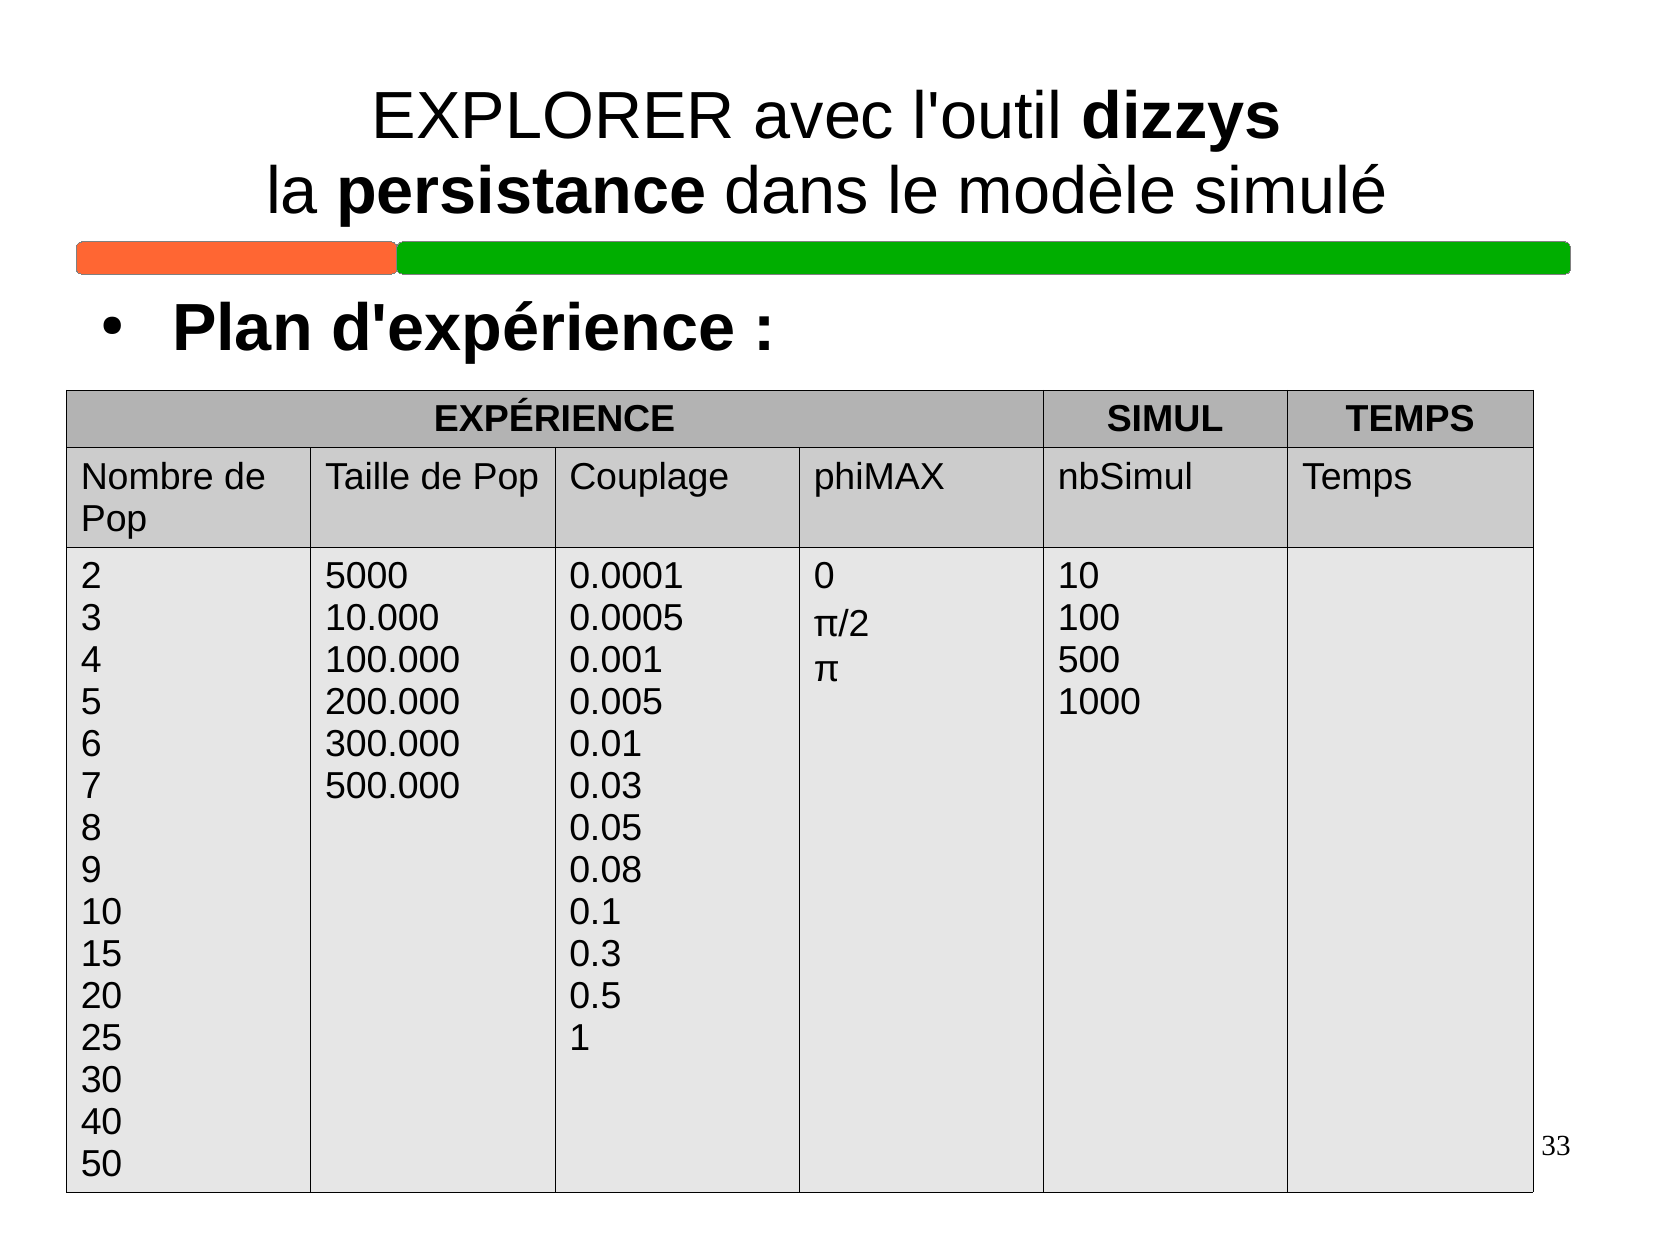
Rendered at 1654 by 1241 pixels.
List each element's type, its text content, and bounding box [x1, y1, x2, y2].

table_cell [1288, 548, 1533, 1192]
table_header EXPÉRIENCE [67, 391, 1043, 447]
list Plan d'expérience : [82, 290, 1538, 1010]
title EXPLORER avec l'outil dizzys la persistance dans le modèle simulé [82, 49, 1571, 245]
table_cell 10 100 500 1000 [1044, 548, 1287, 1192]
table_cell 0 π/2 π [800, 548, 1043, 1192]
table_cell Couplage [556, 448, 799, 547]
table_cell phiMAX [800, 448, 1043, 547]
table_cell 5000 10.000 100.000 200.000 300.000 500.000 [311, 548, 555, 1192]
table_cell Taille de Pop [311, 448, 555, 547]
text_box [76, 241, 1571, 275]
table_header SIMUL [1044, 391, 1287, 447]
table_header TEMPS [1288, 391, 1533, 447]
table_cell nbSimul [1044, 448, 1287, 547]
table_cell 0.0001 0.0005 0.001 0.005 0.01 0.03 0.05 0.08 0.1 0.3 0.5 1 [556, 548, 799, 1192]
table_cell 2 3 4 5 6 7 8 9 10 15 20 25 30 40 50 [67, 548, 310, 1192]
table_cell Nombre de Pop [67, 448, 310, 547]
table_cell Temps [1288, 448, 1533, 547]
